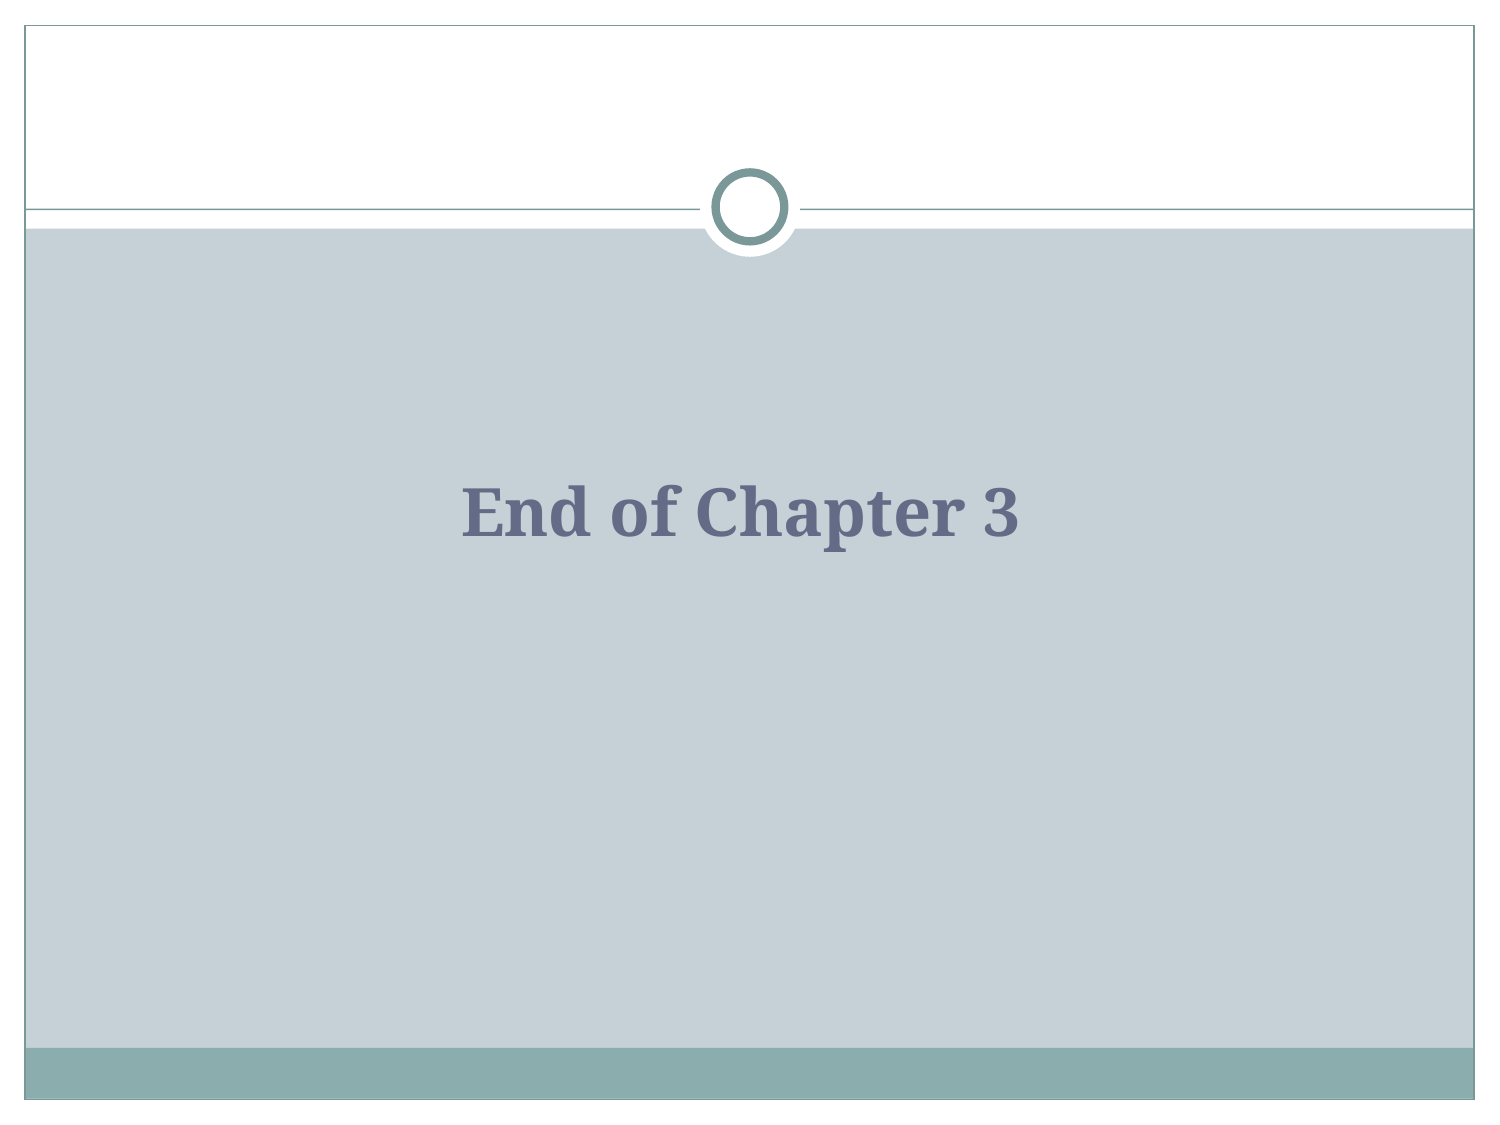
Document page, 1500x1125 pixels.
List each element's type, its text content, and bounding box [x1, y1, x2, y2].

subtitle End of Chapter 3 [225, 462, 1275, 750]
